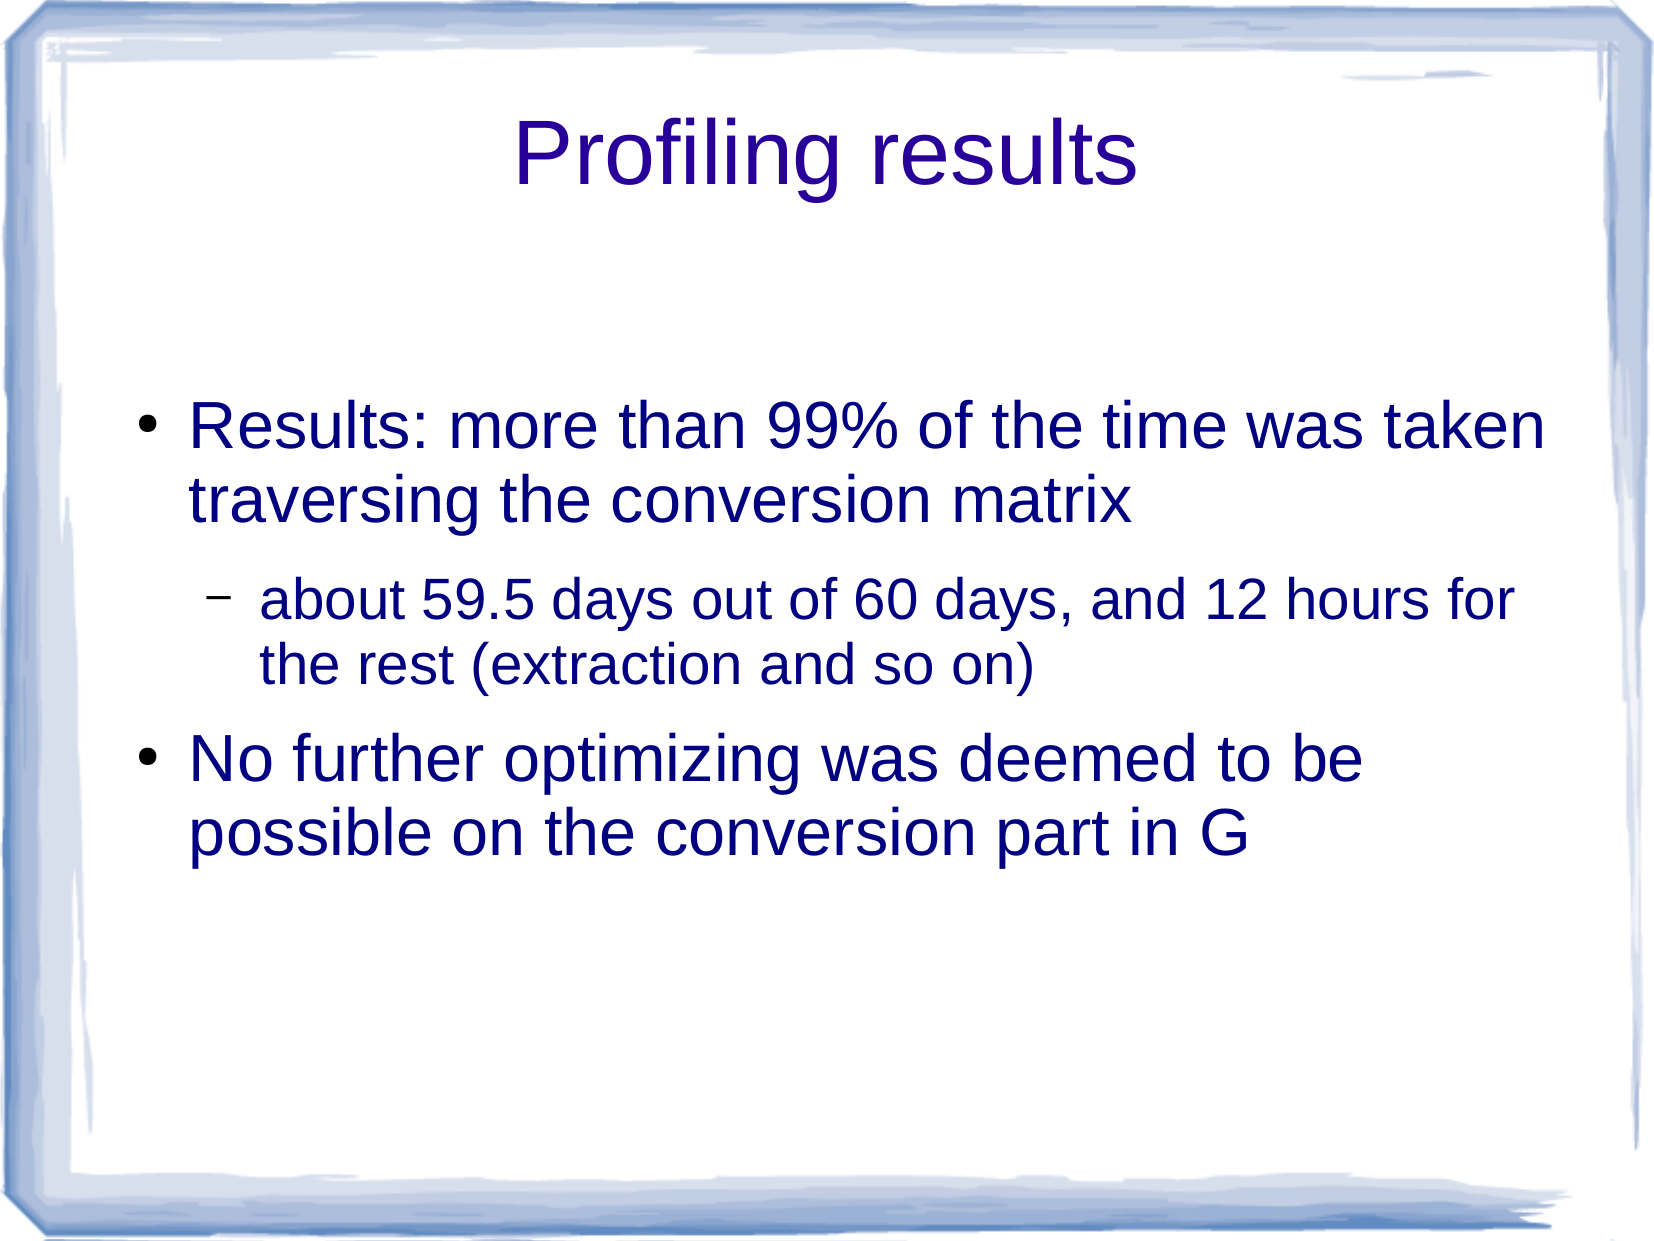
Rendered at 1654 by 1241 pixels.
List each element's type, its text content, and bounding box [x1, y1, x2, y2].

title Profiling results [82, 49, 1571, 257]
list Results: more than 99% of the time was taken traversing the conversion matrix about 59.5 days out of 60 days, and 12 hours for the rest (extraction and so on) No further optimizing was deemed to be possible on the conversion part in G [118, 283, 1571, 1118]
picture [0, 0, 1654, 1241]
